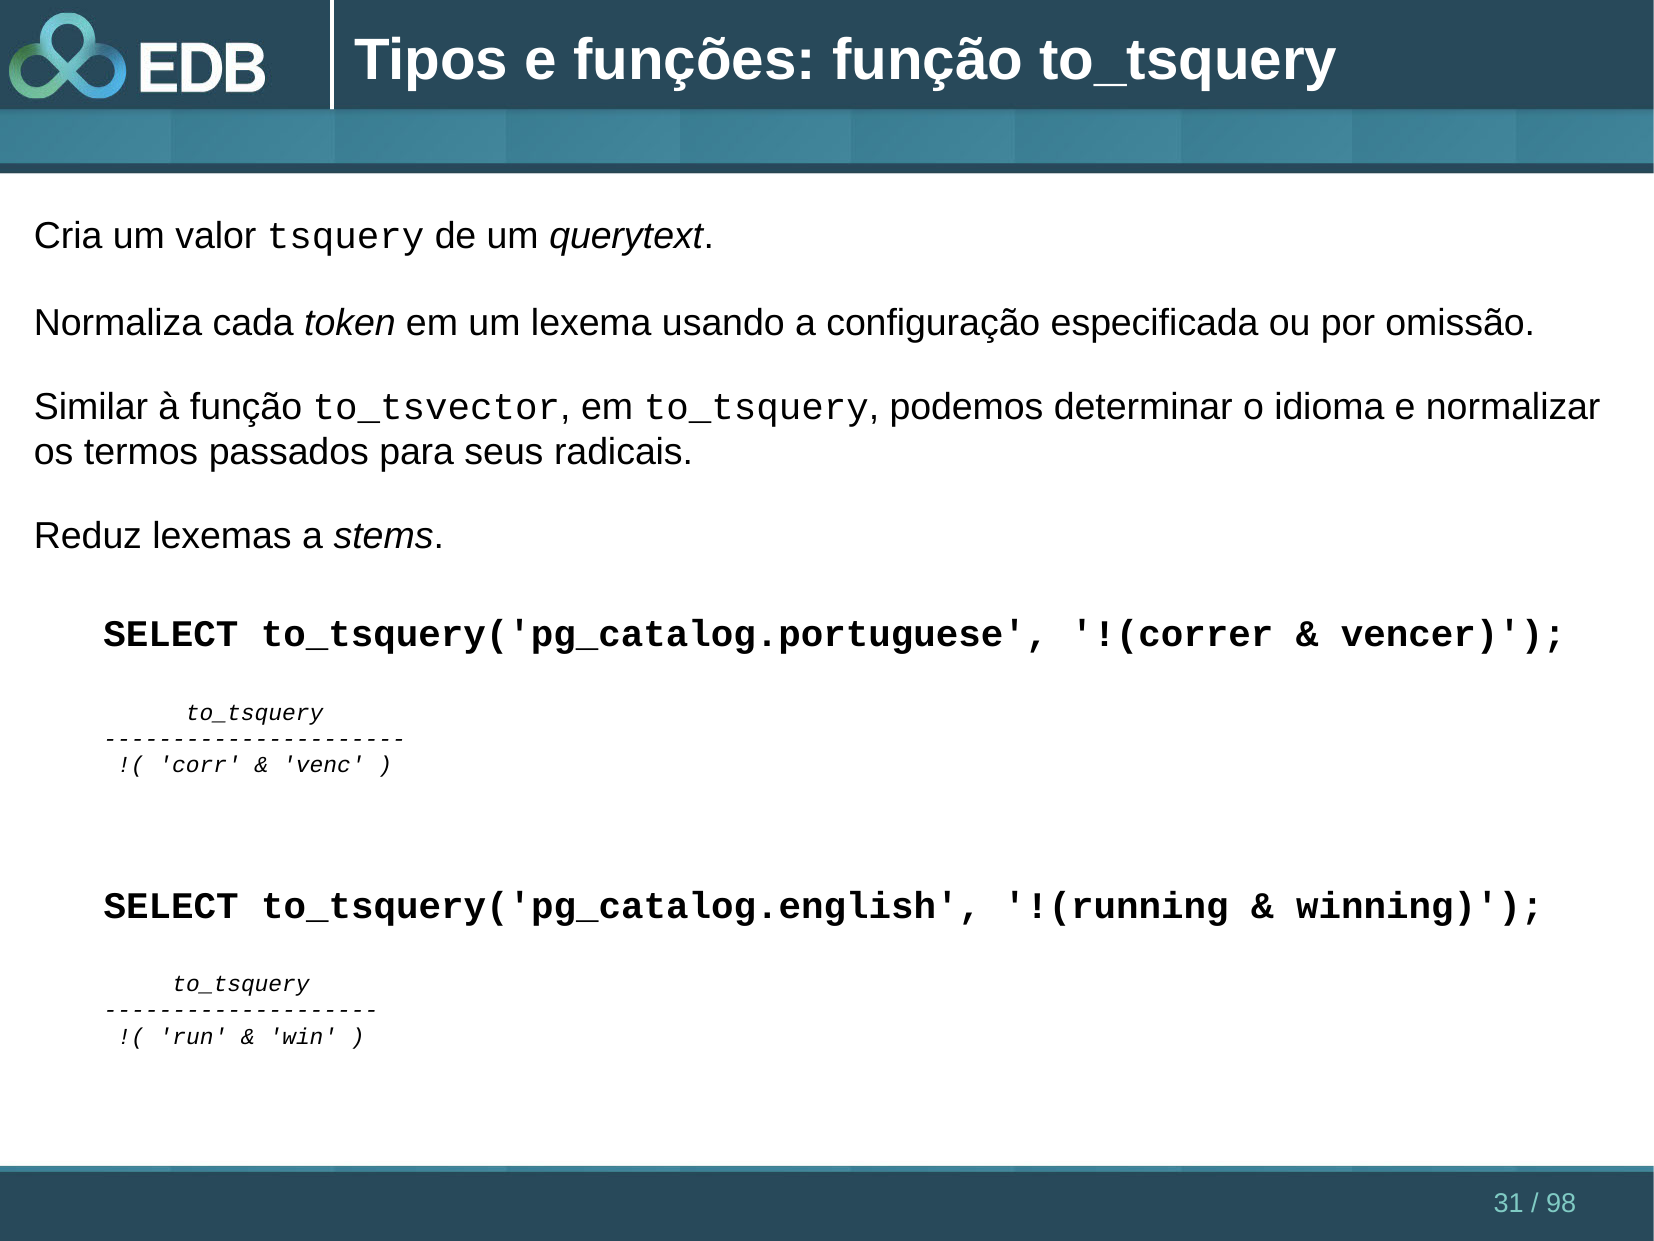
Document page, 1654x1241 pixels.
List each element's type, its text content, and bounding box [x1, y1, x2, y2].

title Tipos e funções: função to_tsquery [354, 26, 1595, 92]
text_box SELECT to_tsquery('pg_catalog.portuguese', '!(correr & vencer)'); to_tsquery ---------------------- !( 'corr' & 'venc' ) [88, 608, 1595, 787]
text_box Cria um valor tsquery de um querytext. Normaliza cada token em um lexema usando a configuração especificada ou por omissão. Similar à função to_tsvector, em to_tsquery, podemos determinar o idioma e normalizar os termos passados para seus radicais. Reduz lexemas a stems. [19, 206, 1625, 565]
picture [0, 0, 1654, 1241]
text_box SELECT to_tsquery('pg_catalog.english', '!(running & winning)'); to_tsquery -------------------- !( 'run' & 'win' ) [88, 880, 1565, 1059]
